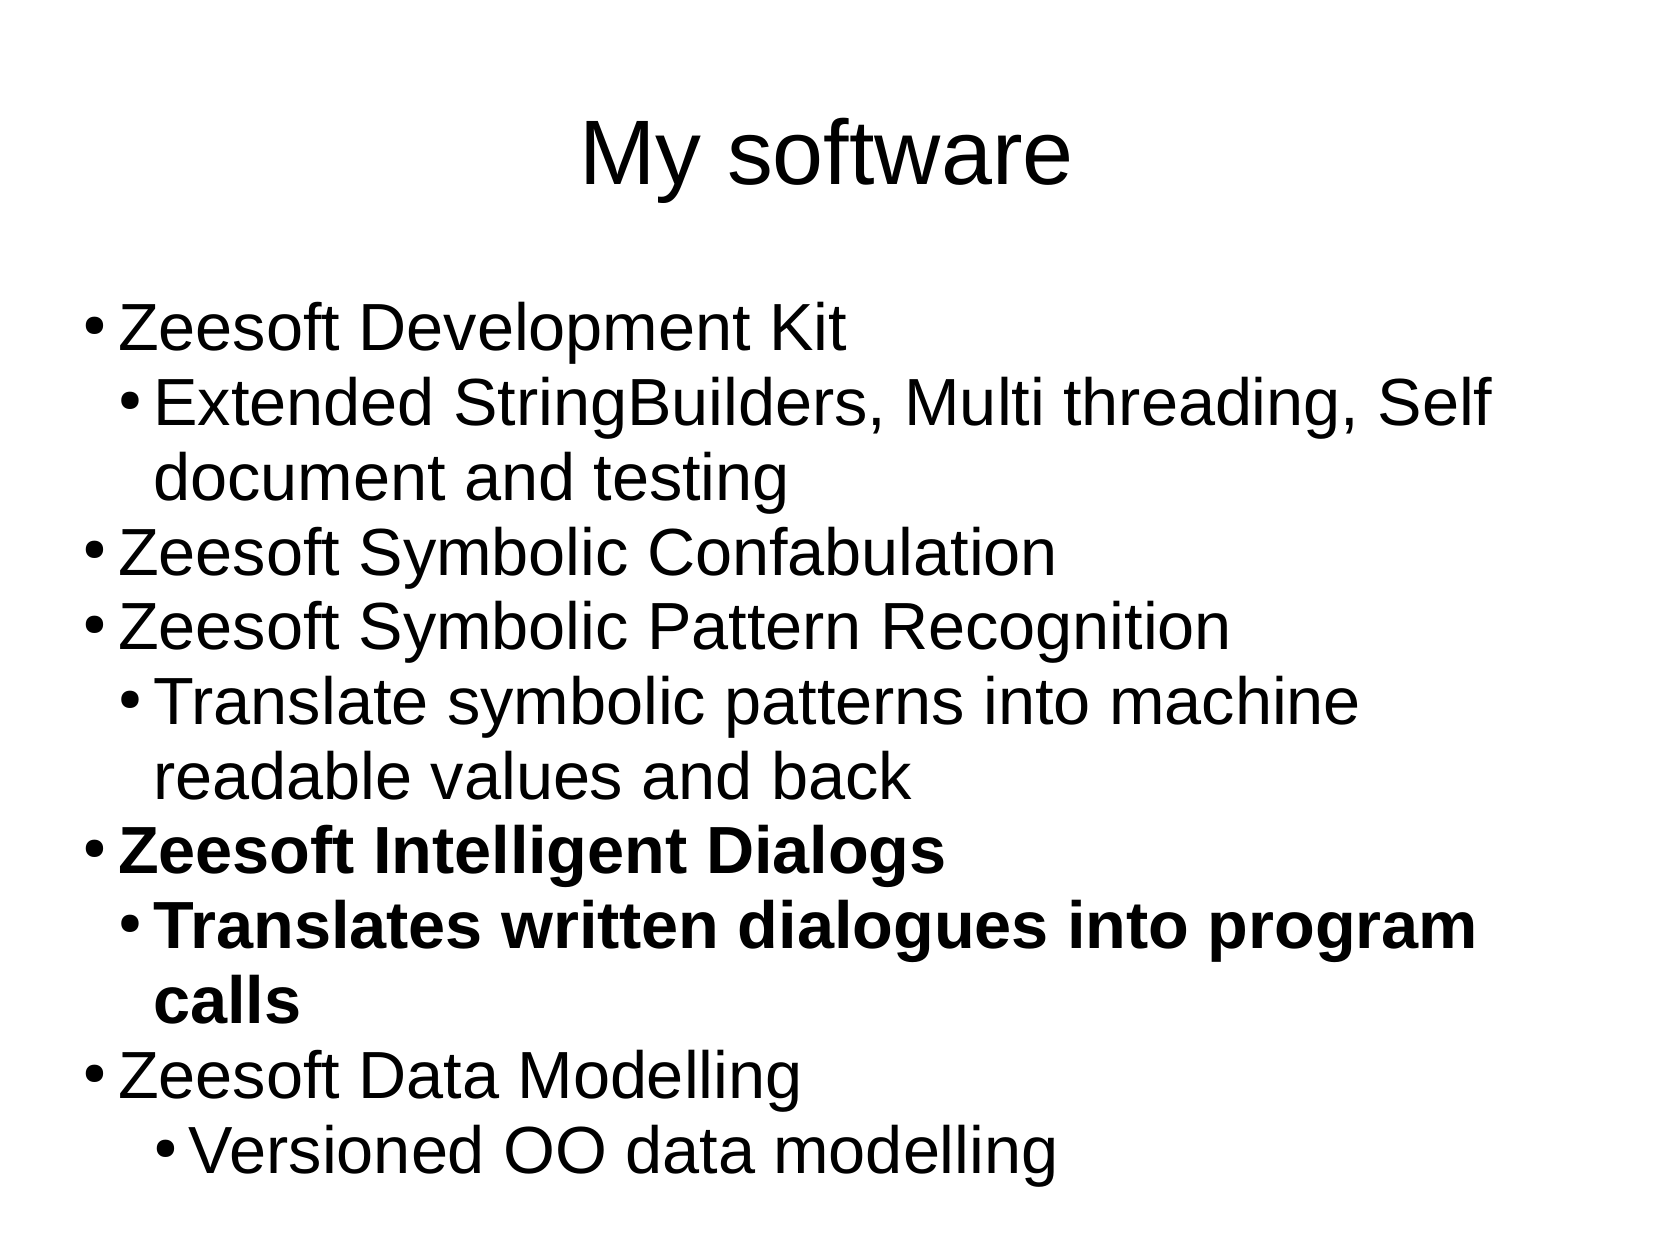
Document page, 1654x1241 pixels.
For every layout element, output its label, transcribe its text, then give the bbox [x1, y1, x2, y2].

title My software [82, 49, 1571, 257]
subtitle Zeesoft Development Kit Extended StringBuilders, Multi threading, Self document and testing Zeesoft Symbolic Confabulation Zeesoft Symbolic Pattern Recognition Translate symbolic patterns into machine readable values and back Zeesoft Intelligent Dialogs Translates written dialogues into program calls Zeesoft Data Modelling Versioned OO data modelling [82, 290, 1571, 1188]
